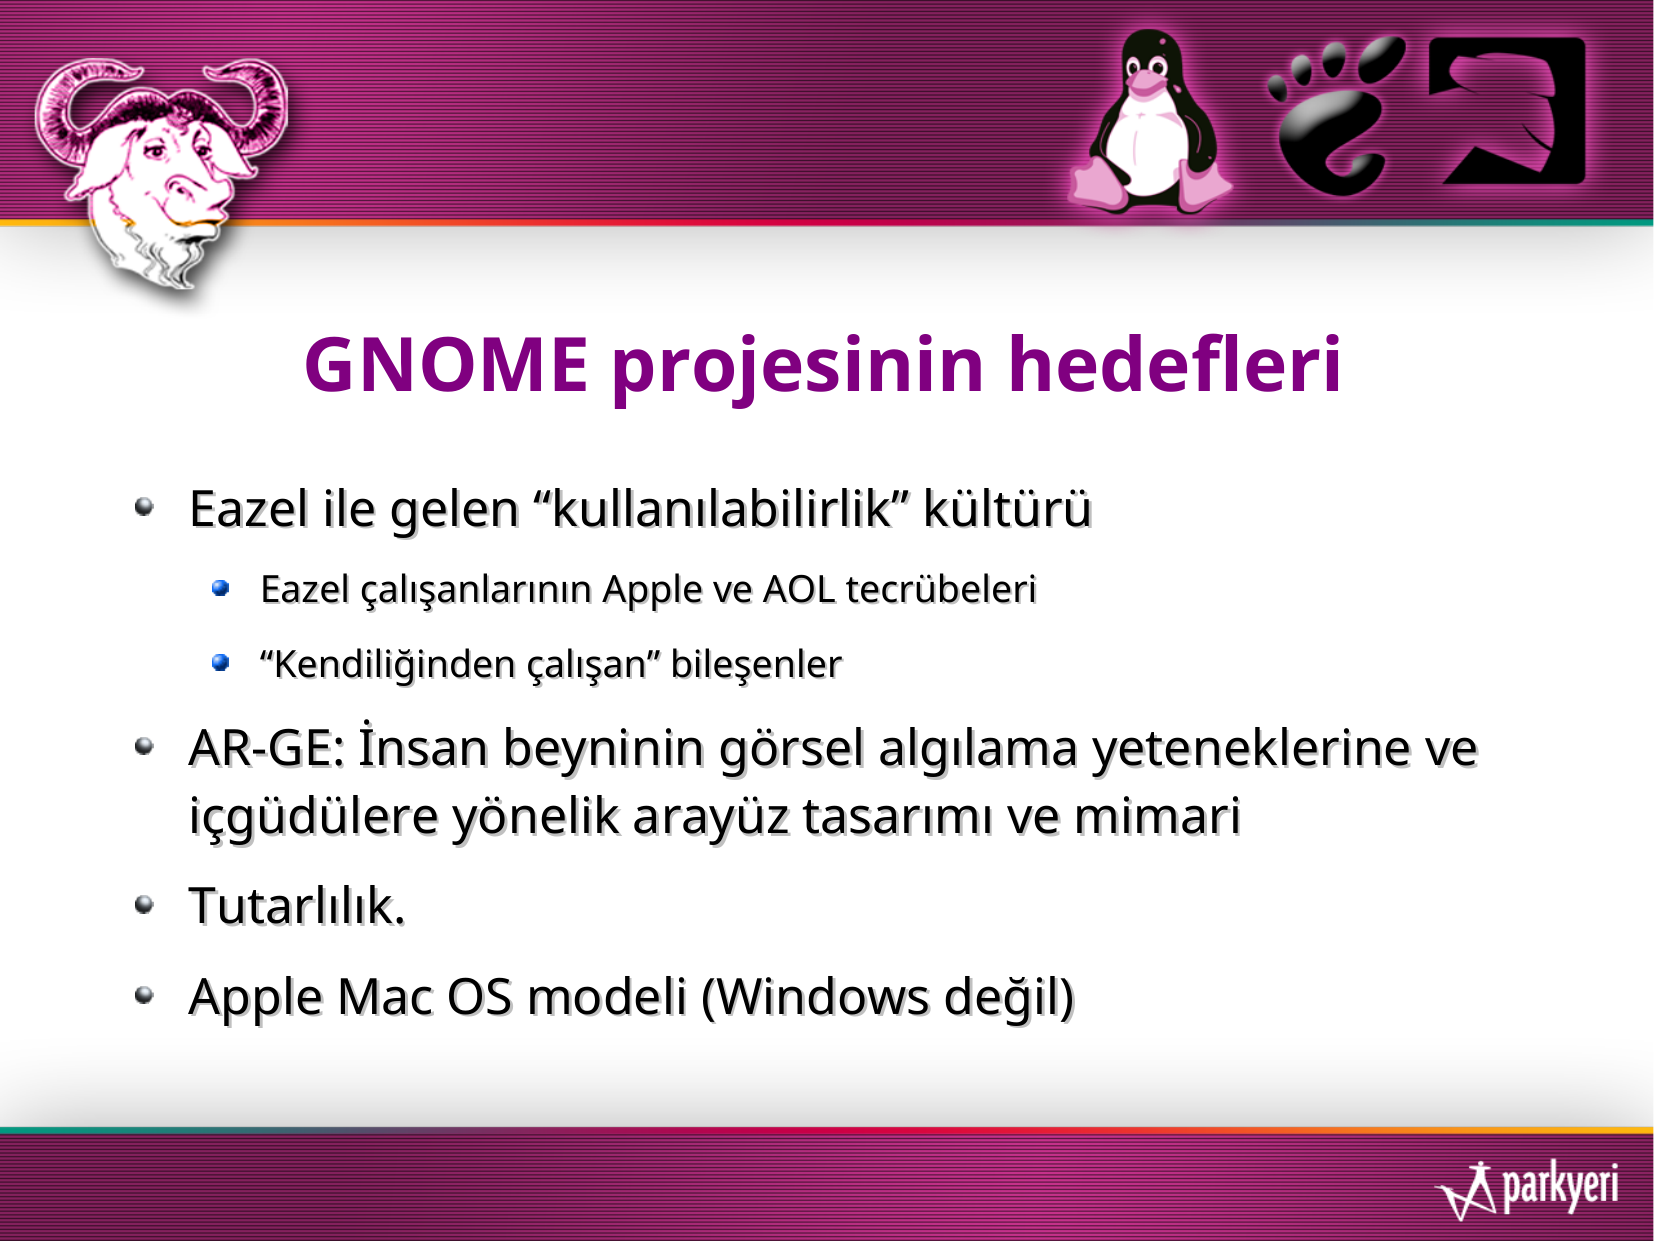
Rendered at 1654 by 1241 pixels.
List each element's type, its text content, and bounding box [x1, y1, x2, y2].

picture [0, 0, 1654, 1241]
title GNOME projesinin hedefleri [118, 295, 1531, 429]
list Eazel ile gelen “kullanılabilirlik” kültürü Eazel çalışanlarının Apple ve AOL tecrübeleri “Kendiliğinden çalışan” bileşenler AR-GE: İnsan beyninin görsel algılama yeteneklerine ve içgüdülere yönelik arayüz tasarımı ve mimari Tutarlılık. Apple Mac OS modeli (Windows değil) [118, 472, 1531, 1103]
